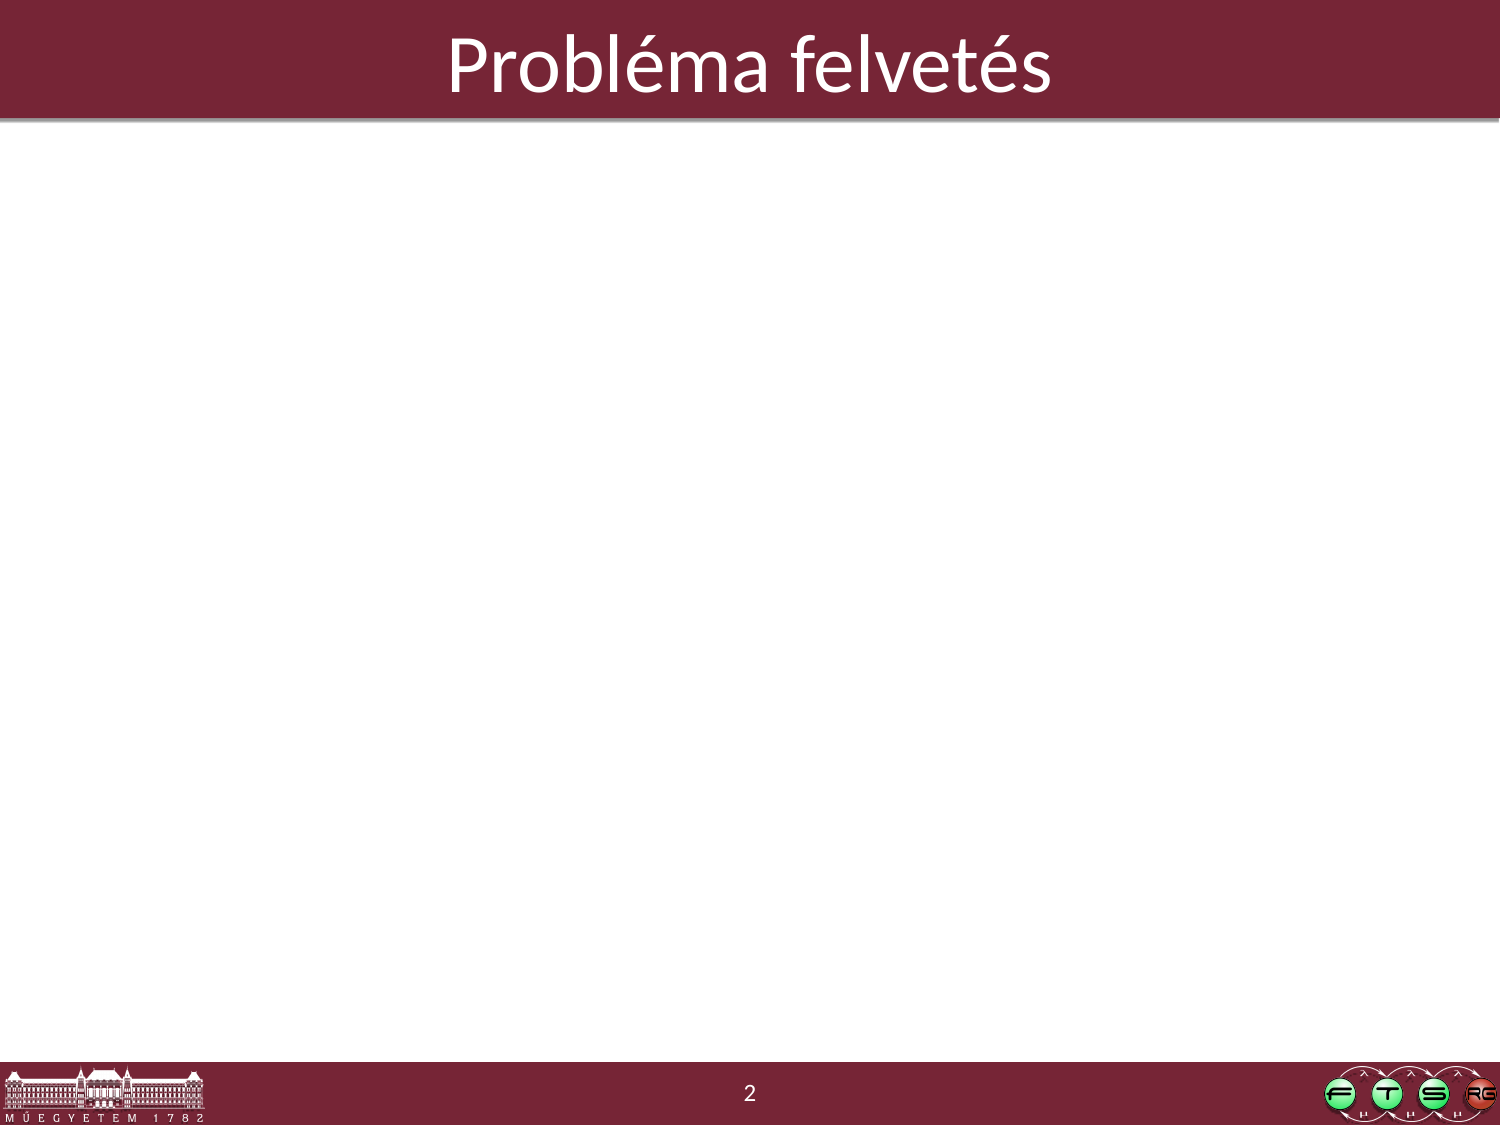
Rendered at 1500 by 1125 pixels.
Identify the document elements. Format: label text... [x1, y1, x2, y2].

text_box <number> [581, 1061, 919, 1122]
picture [1324, 1066, 1497, 1122]
picture [3, 1064, 205, 1122]
title Probléma felvetés [0, 0, 1500, 119]
